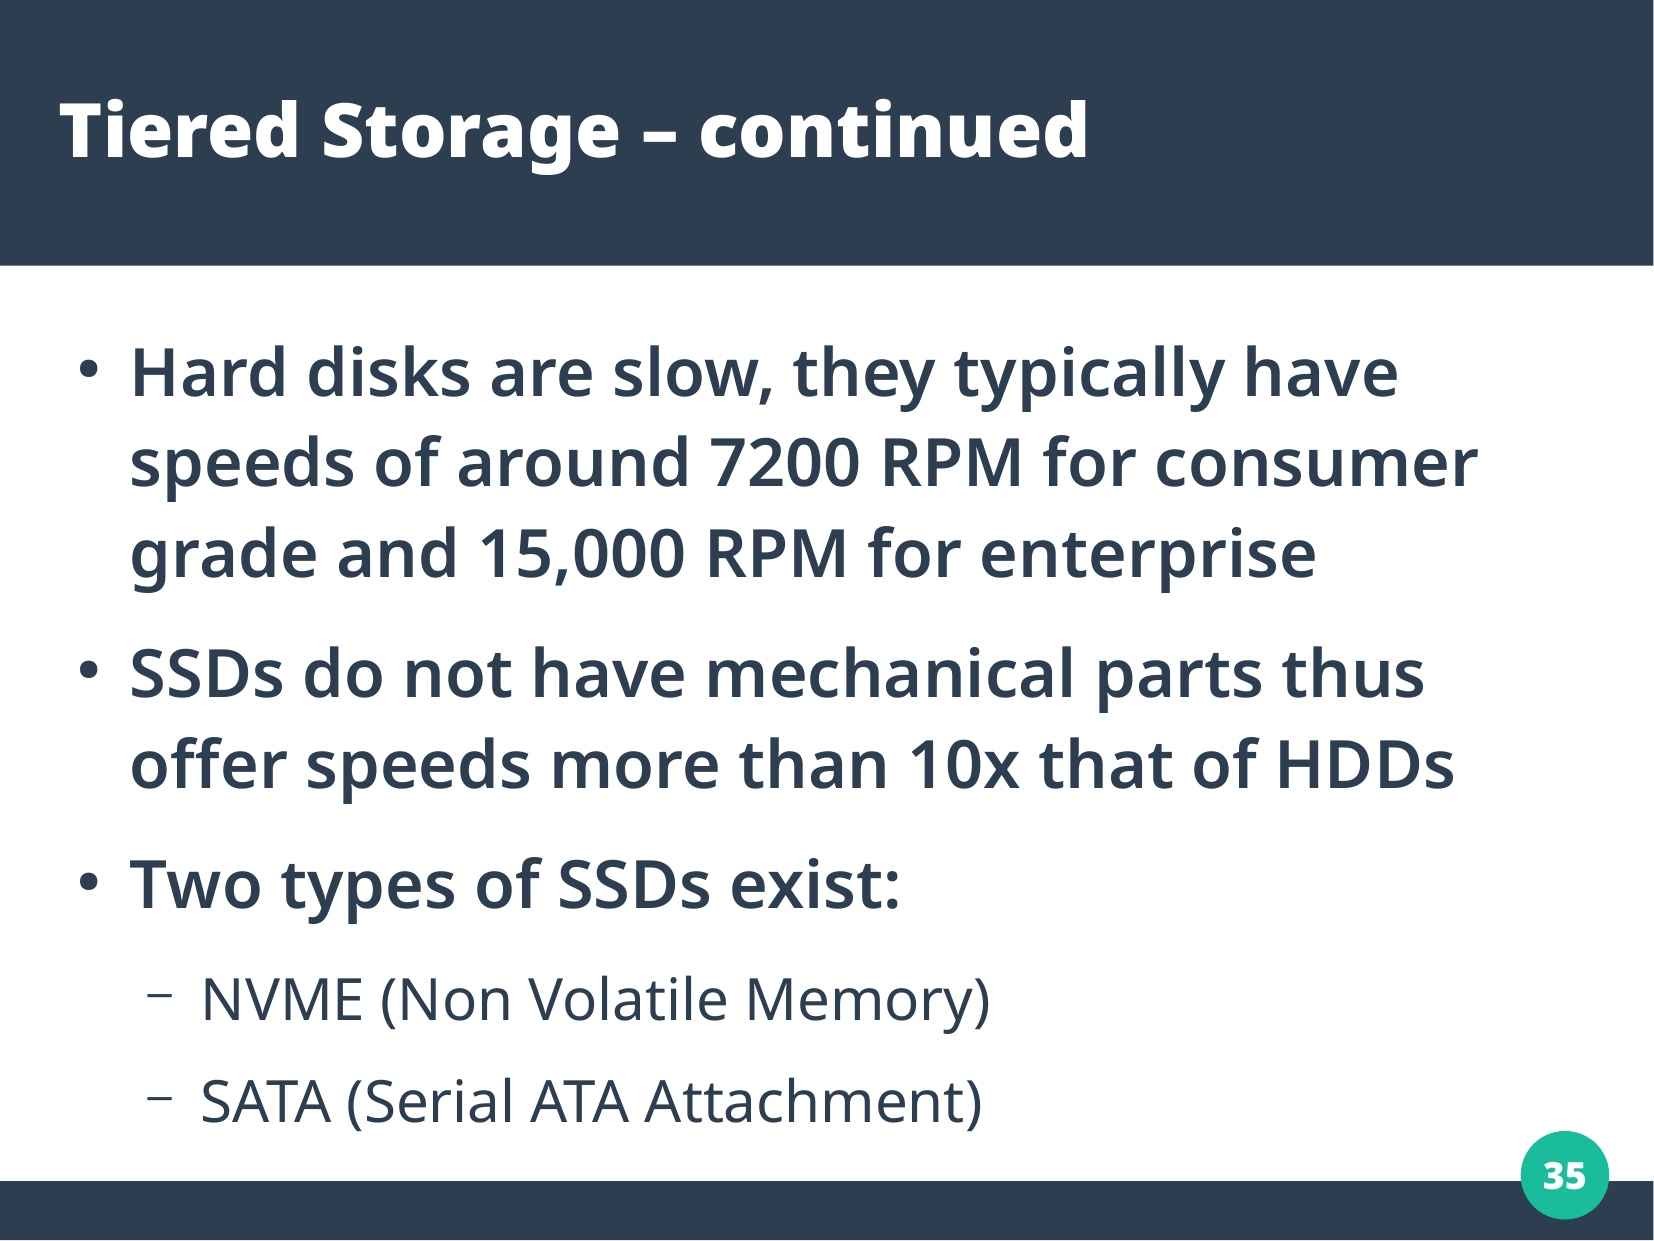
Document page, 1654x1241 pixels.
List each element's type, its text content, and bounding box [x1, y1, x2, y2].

title Tiered Storage – continued [59, 49, 1595, 207]
list Hard disks are slow, they typically have speeds of around 7200 RPM for consumer grade and 15,000 RPM for enterprise SSDs do not have mechanical parts thus offer speeds more than 10x that of HDDs Two types of SSDs exist: NVME (Non Volatile Memory) SATA (Serial ATA Attachment) [59, 324, 1595, 1152]
